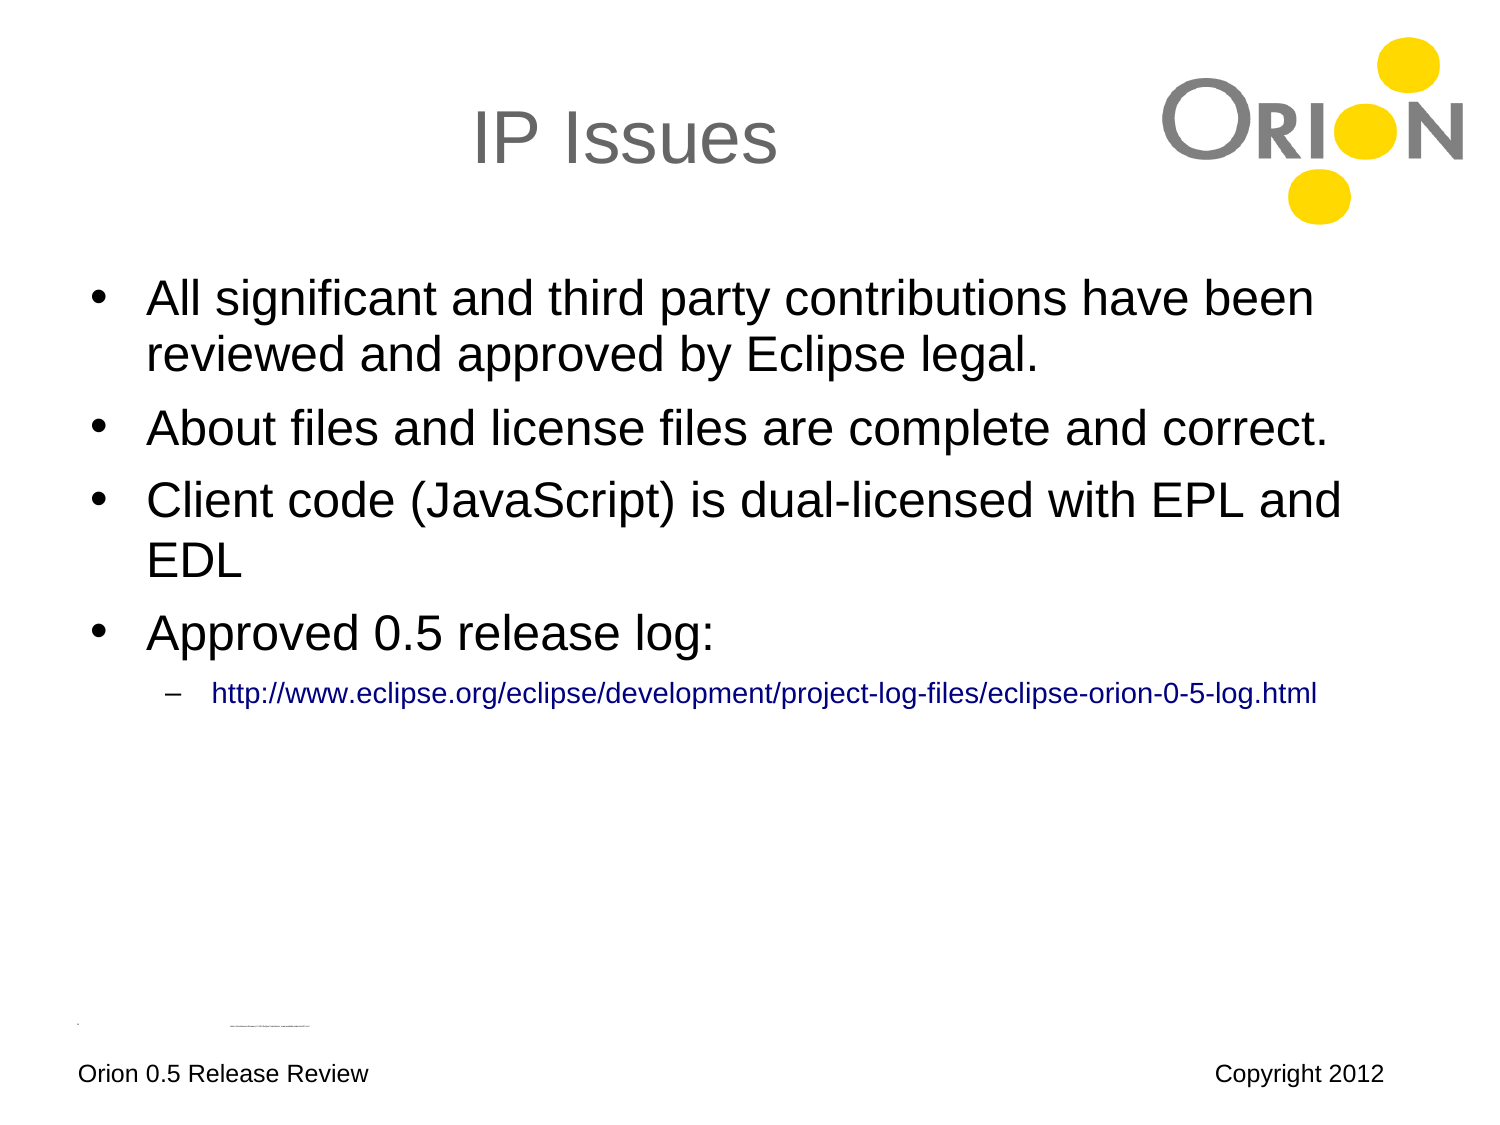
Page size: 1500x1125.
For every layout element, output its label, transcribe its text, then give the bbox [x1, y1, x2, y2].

list All significant and third party contributions have been reviewed and approved by Eclipse legal. About files and license files are complete and correct. Client code (JavaScript) is dual-licensed with EPL and EDL Approved 0.5 release log: http://www.eclipse.org/eclipse/development/project-log-files/eclipse-orion-0-5-log.html [75, 262, 1426, 1006]
picture [1162, 37, 1463, 225]
title IP Issues [74, 45, 1176, 233]
